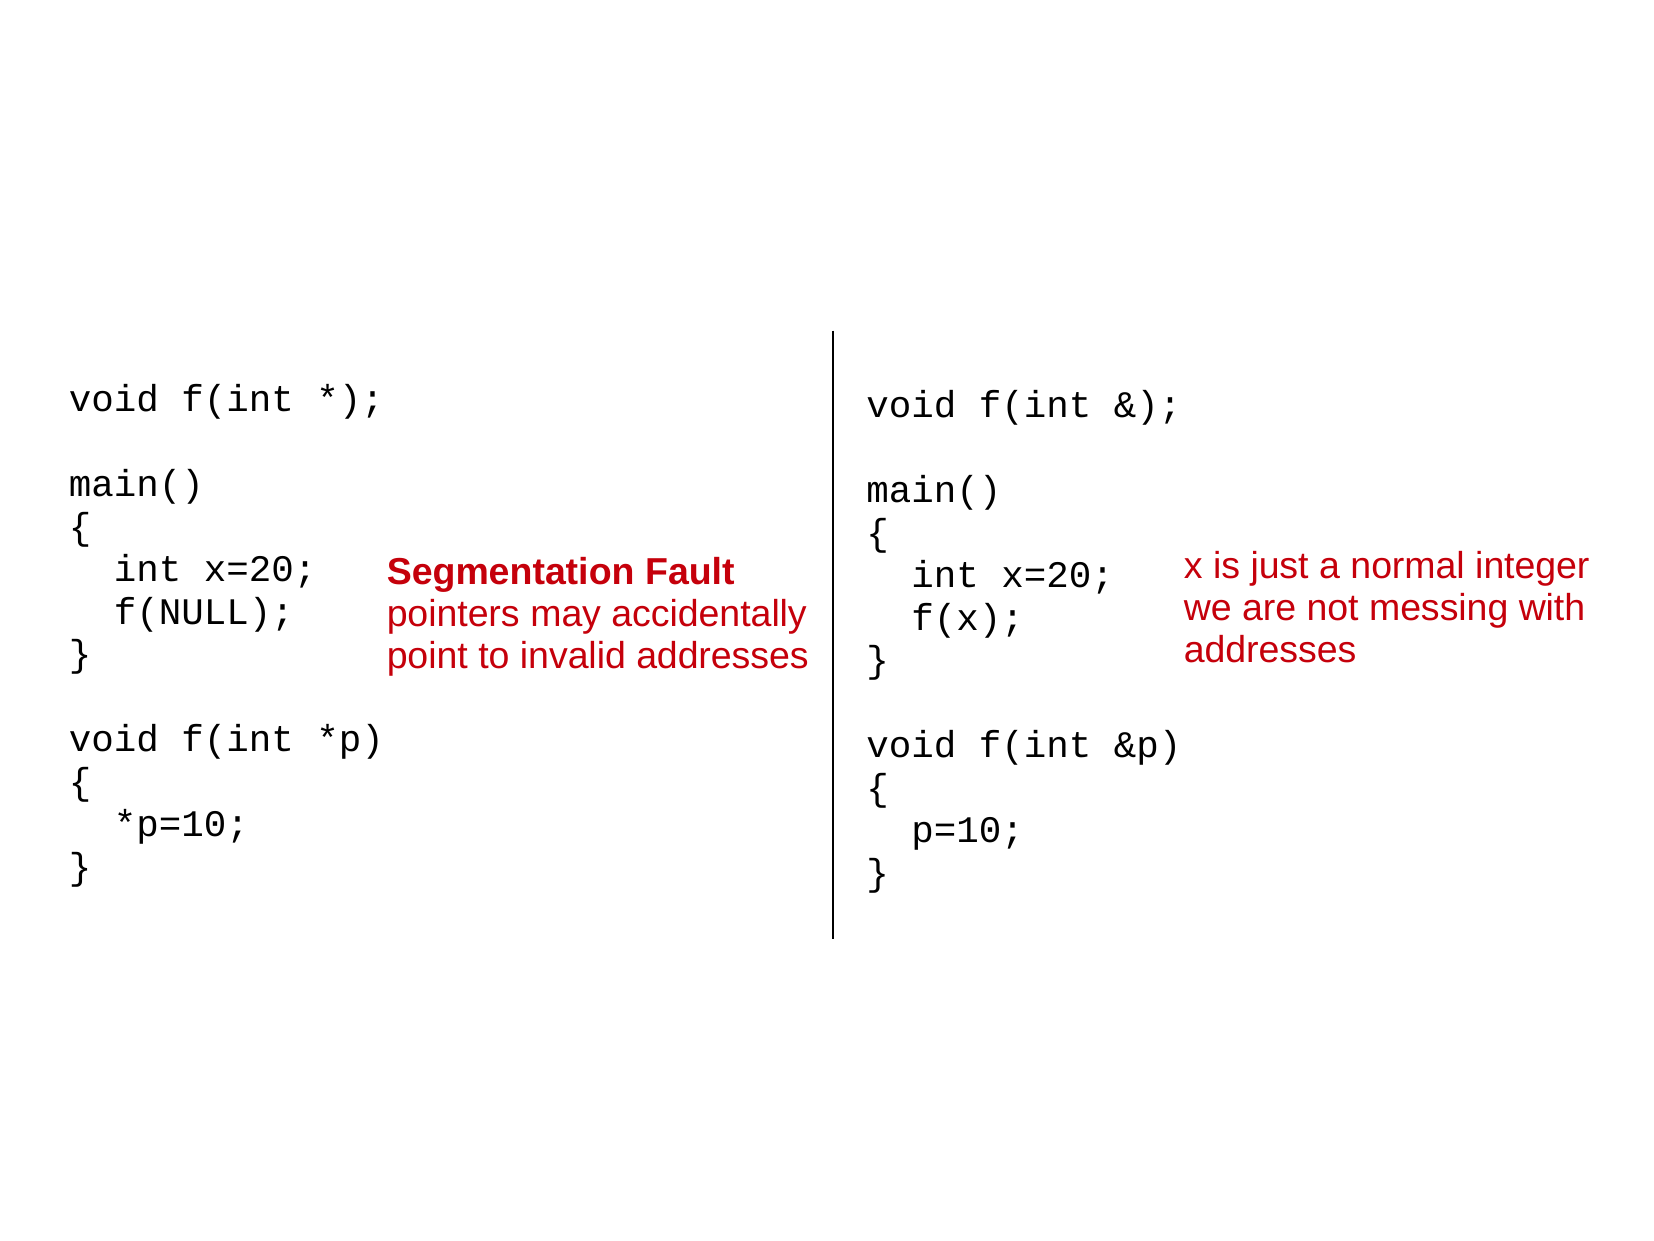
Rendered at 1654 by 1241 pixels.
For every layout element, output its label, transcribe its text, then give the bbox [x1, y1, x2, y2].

text_box Segmentation Fault pointers may accidentally point to invalid addresses [372, 543, 824, 685]
text_box x is just a normal integer we are not messing with addresses [1169, 537, 1605, 679]
text_box void f(int &); main() { int x=20; f(x); } void f(int &p) { p=10; } [850, 377, 1197, 908]
text_box void f(int *); main() { int x=20; f(NULL); } void f(int *p) { *p=10; } [53, 372, 400, 902]
